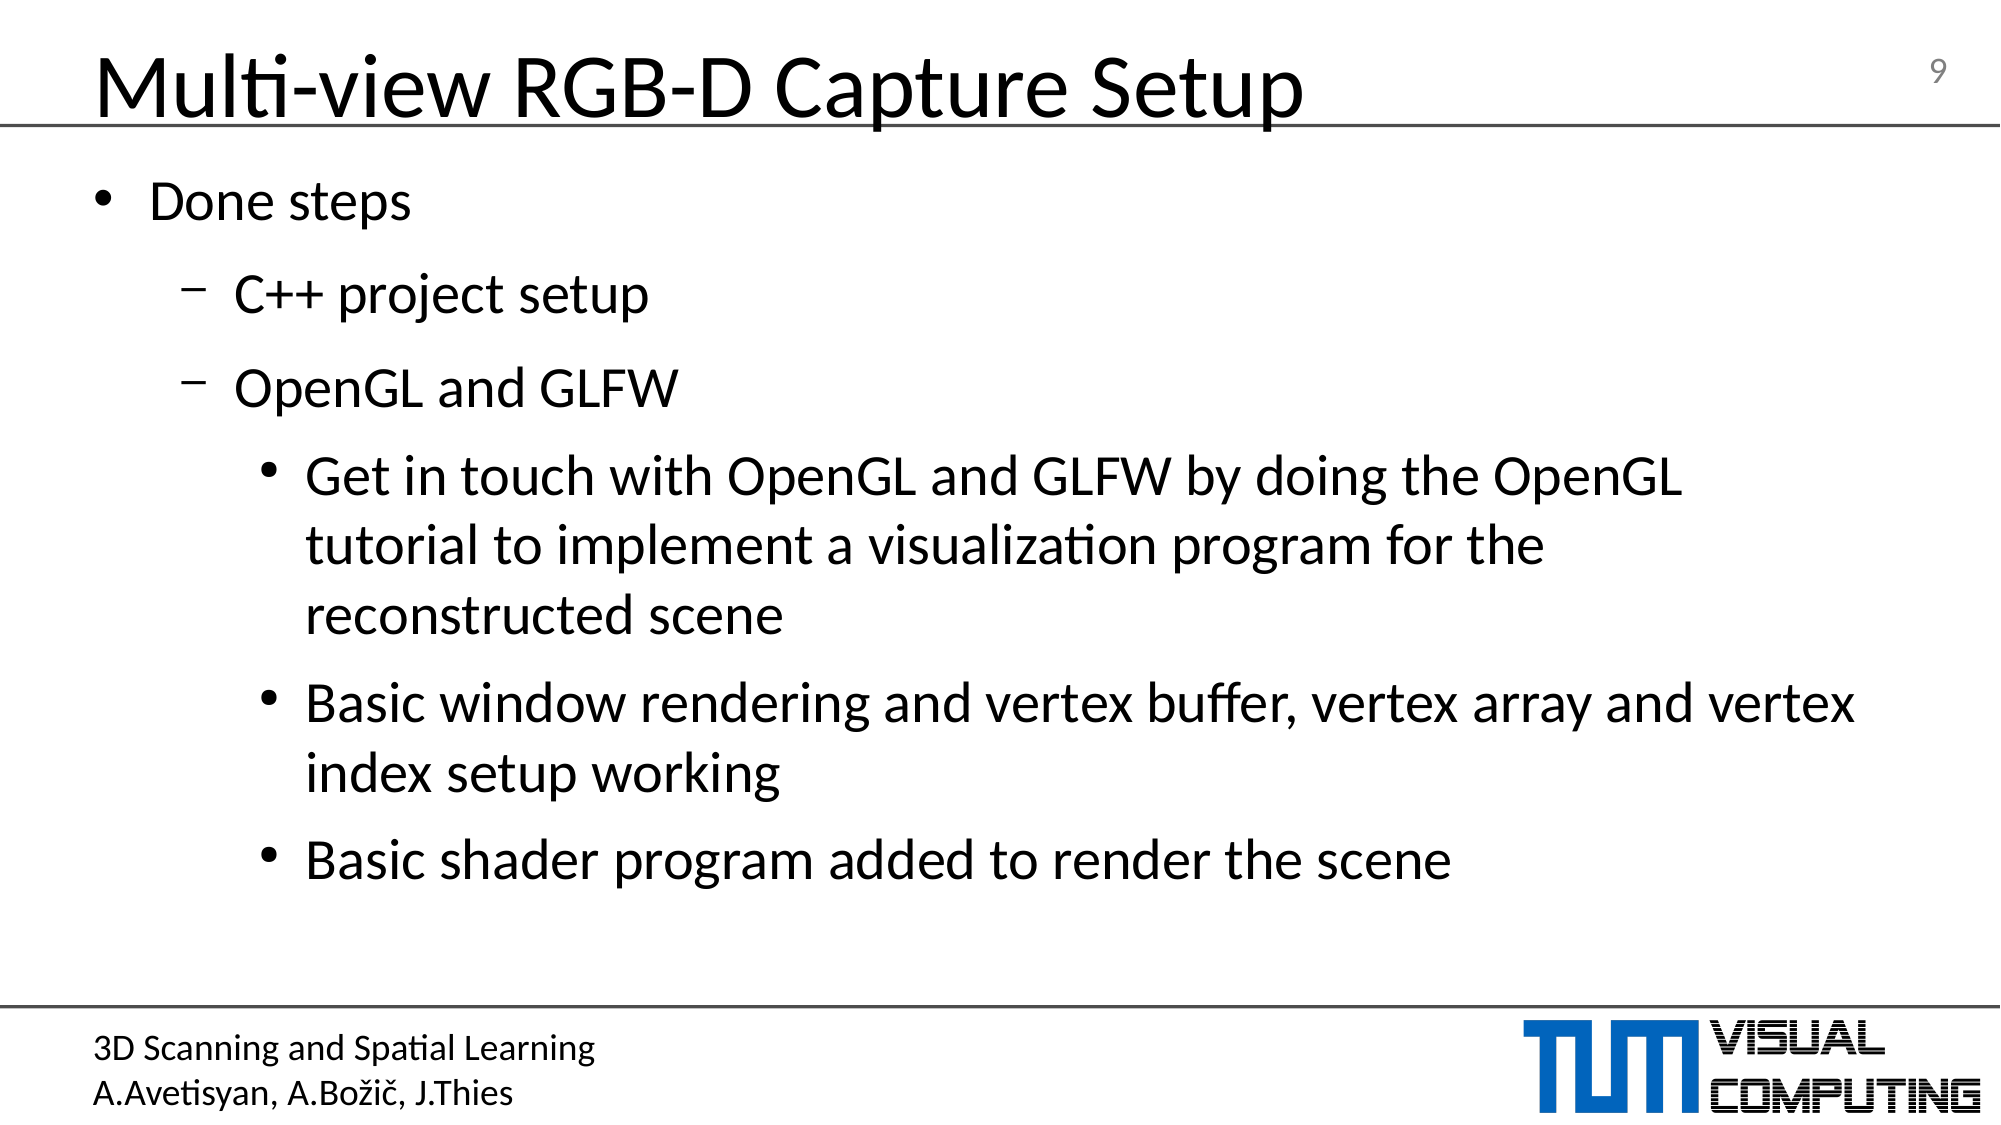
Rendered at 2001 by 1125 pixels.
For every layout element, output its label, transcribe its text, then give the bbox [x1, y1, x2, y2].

picture [1523, 1018, 1983, 1117]
list Done steps C++ project setup OpenGL and GLFW Get in touch with OpenGL and GLFW by doing the OpenGL tutorial to implement a visualization program for the reconstructed scene Basic window rendering and vertex buffer, vertex array and vertex index setup working Basic shader program added to render the scene [78, 154, 1876, 959]
title Multi-view RGB-D Capture Setup [78, 0, 1510, 143]
